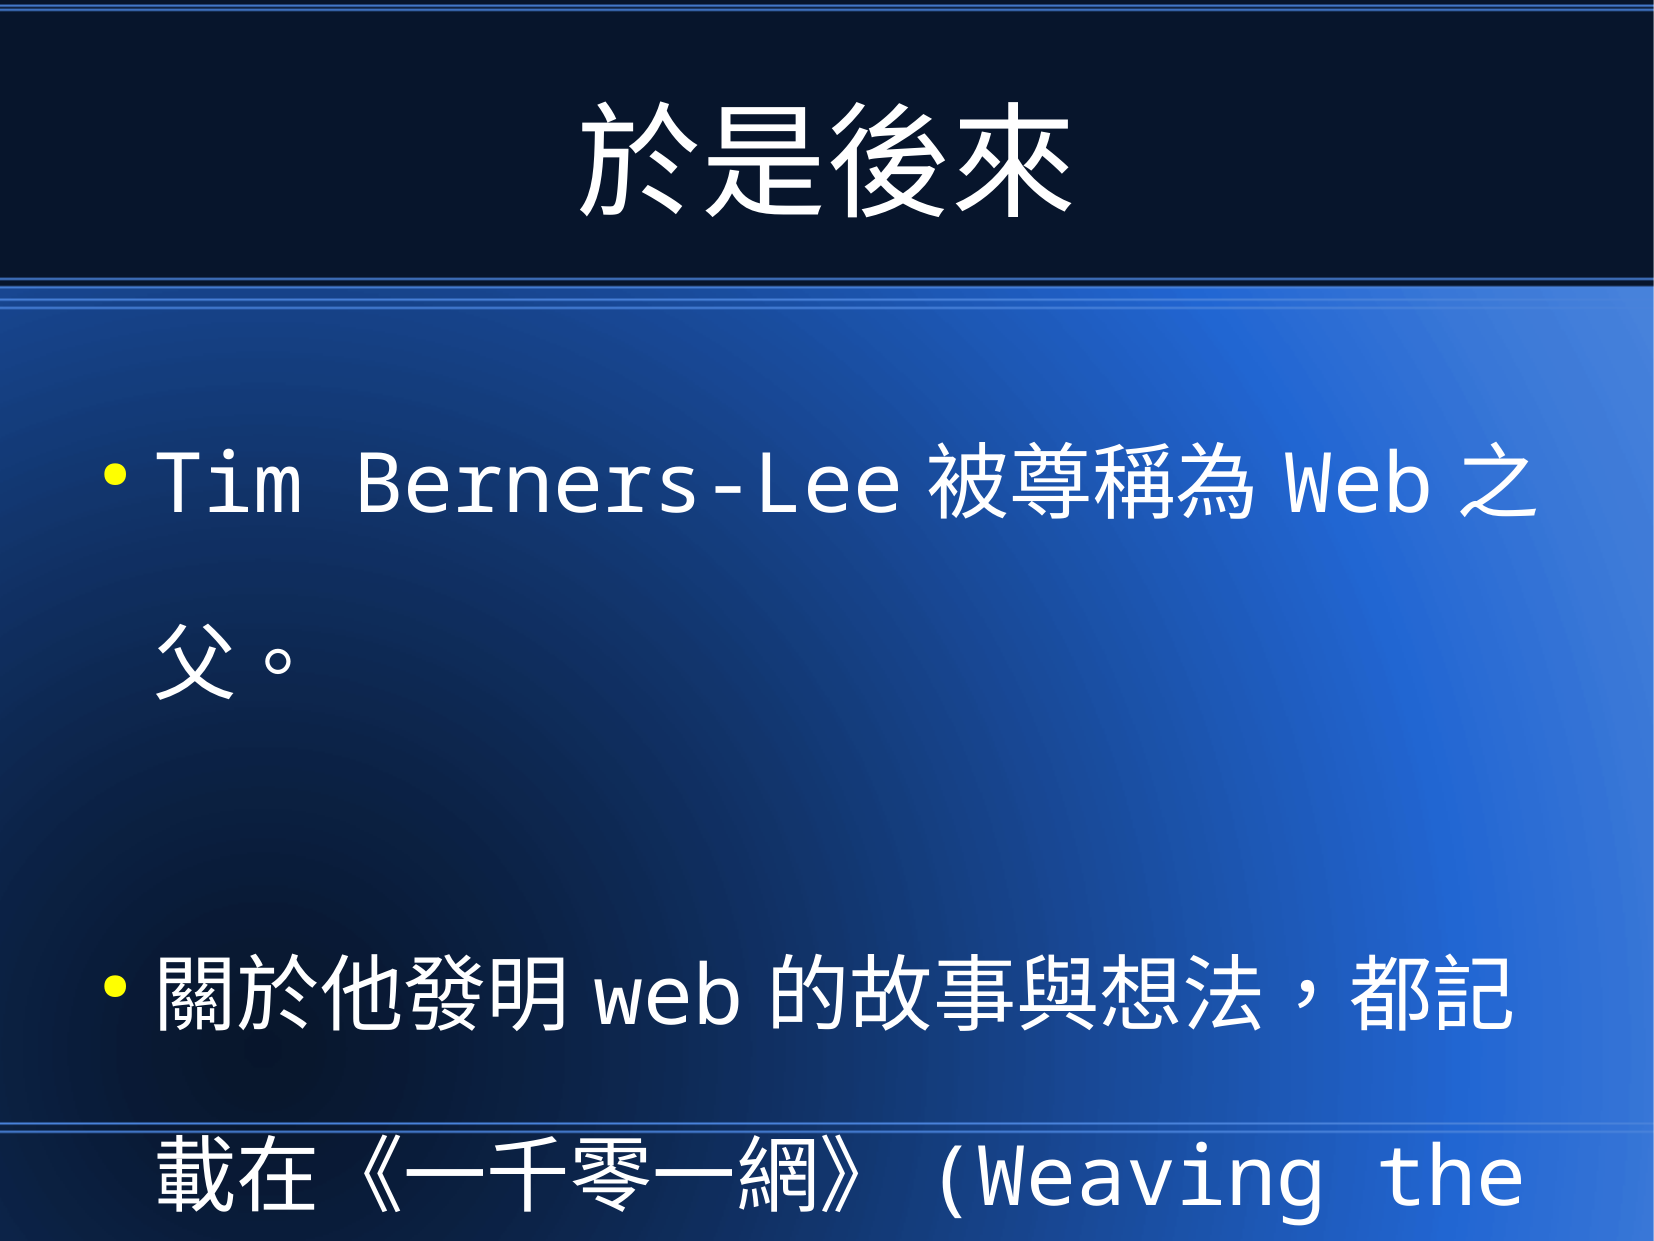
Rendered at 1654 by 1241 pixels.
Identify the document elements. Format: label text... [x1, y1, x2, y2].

list Tim Berners-Lee被尊稱為Web之父。 關於他發明web的故事與想法，都記載在《一千零一網》(Weaving the web)這本書裏頭。 [82, 355, 1571, 1241]
picture [0, 0, 1654, 1241]
title 於是後來 [82, 49, 1571, 257]
